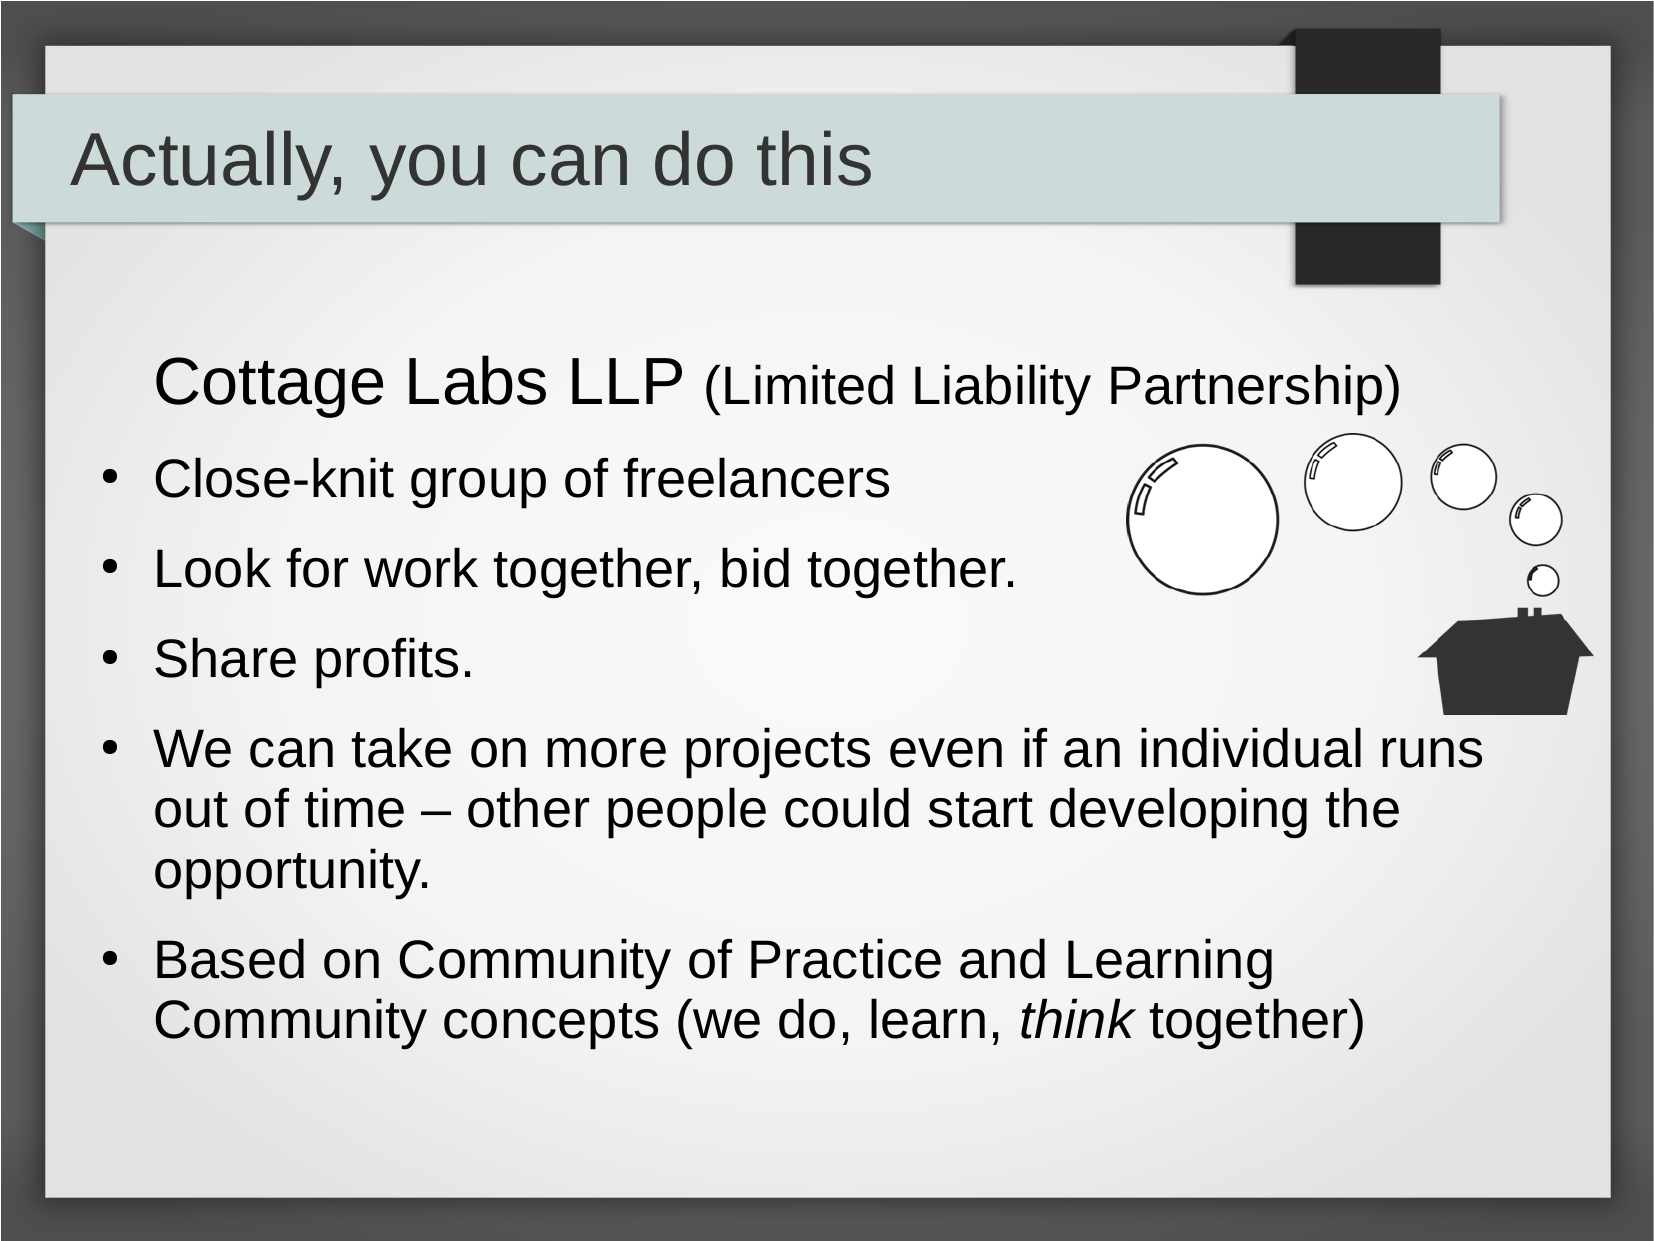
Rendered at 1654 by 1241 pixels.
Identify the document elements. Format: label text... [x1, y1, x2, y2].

picture [1, 1, 1654, 1241]
list Cottage Labs LLP (Limited Liability Partnership) Close-knit group of freelancers Look for work together, bid together. Share profits. We can take on more projects even if an individual runs out of time – other people could start developing the opportunity. Based on Community of Practice and Learning Community concepts (we do, learn, think together) [82, 343, 1538, 1063]
title Actually, you can do this [70, 106, 1229, 213]
